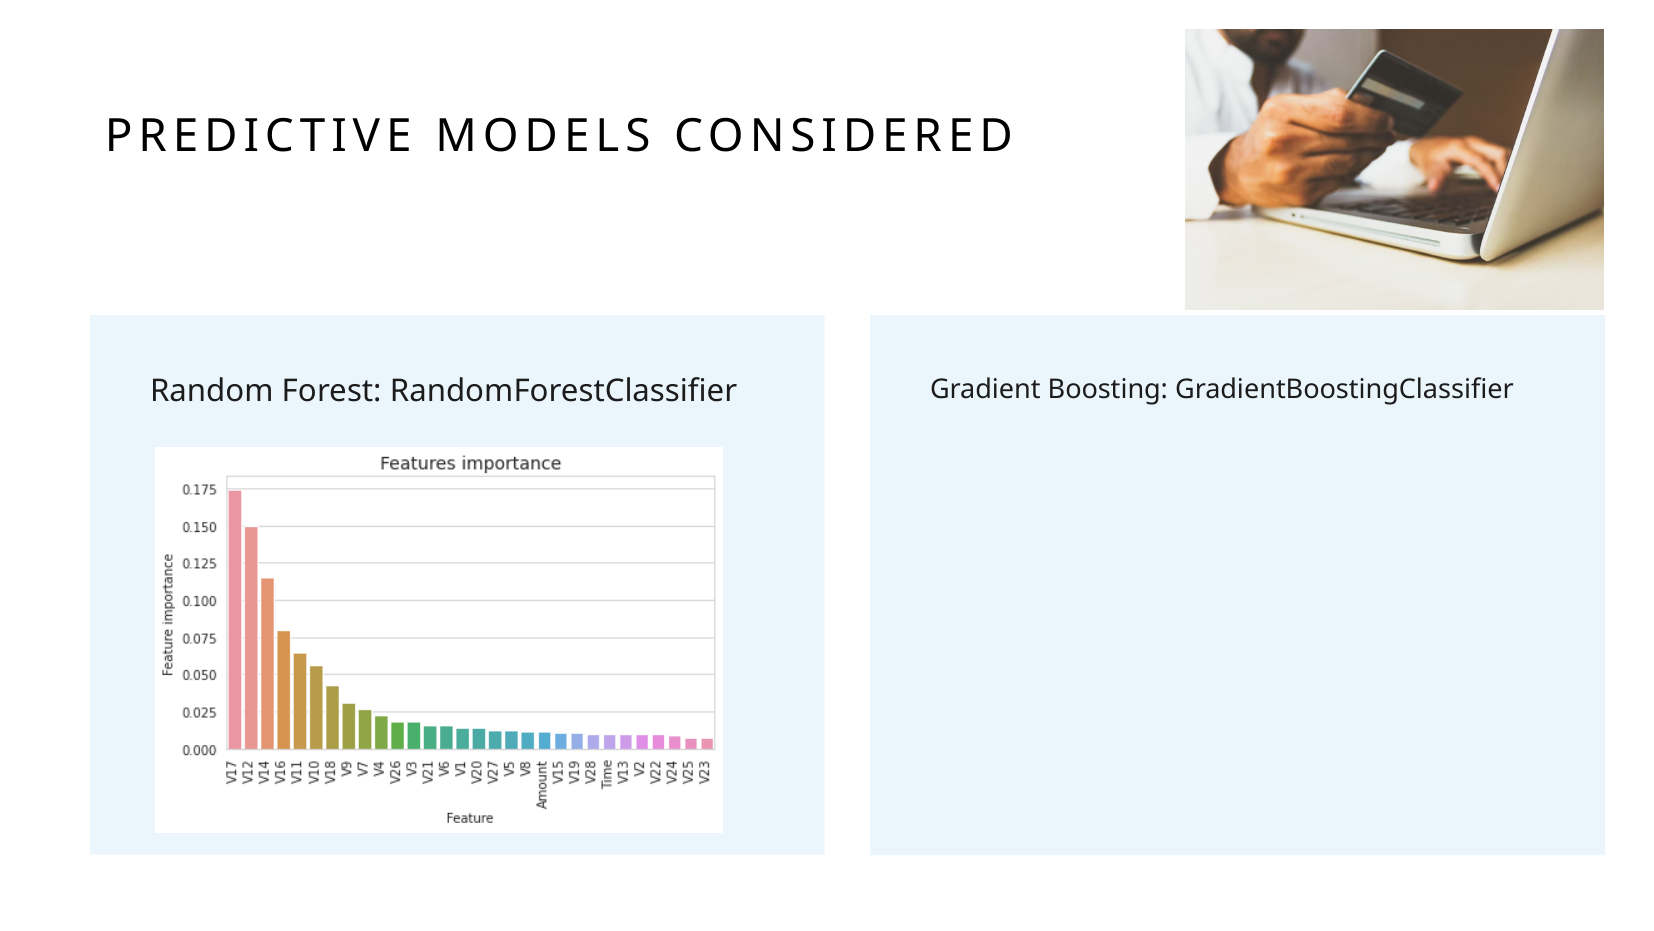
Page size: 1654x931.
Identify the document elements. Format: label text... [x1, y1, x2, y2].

picture [1185, 29, 1604, 310]
picture [155, 447, 723, 833]
text_box Predictive Models considered [90, 94, 1231, 181]
text_box Gradient Boosting: GradientBoostingClassifier [870, 315, 1606, 856]
text_box Random Forest: RandomForestClassifier [90, 315, 825, 855]
